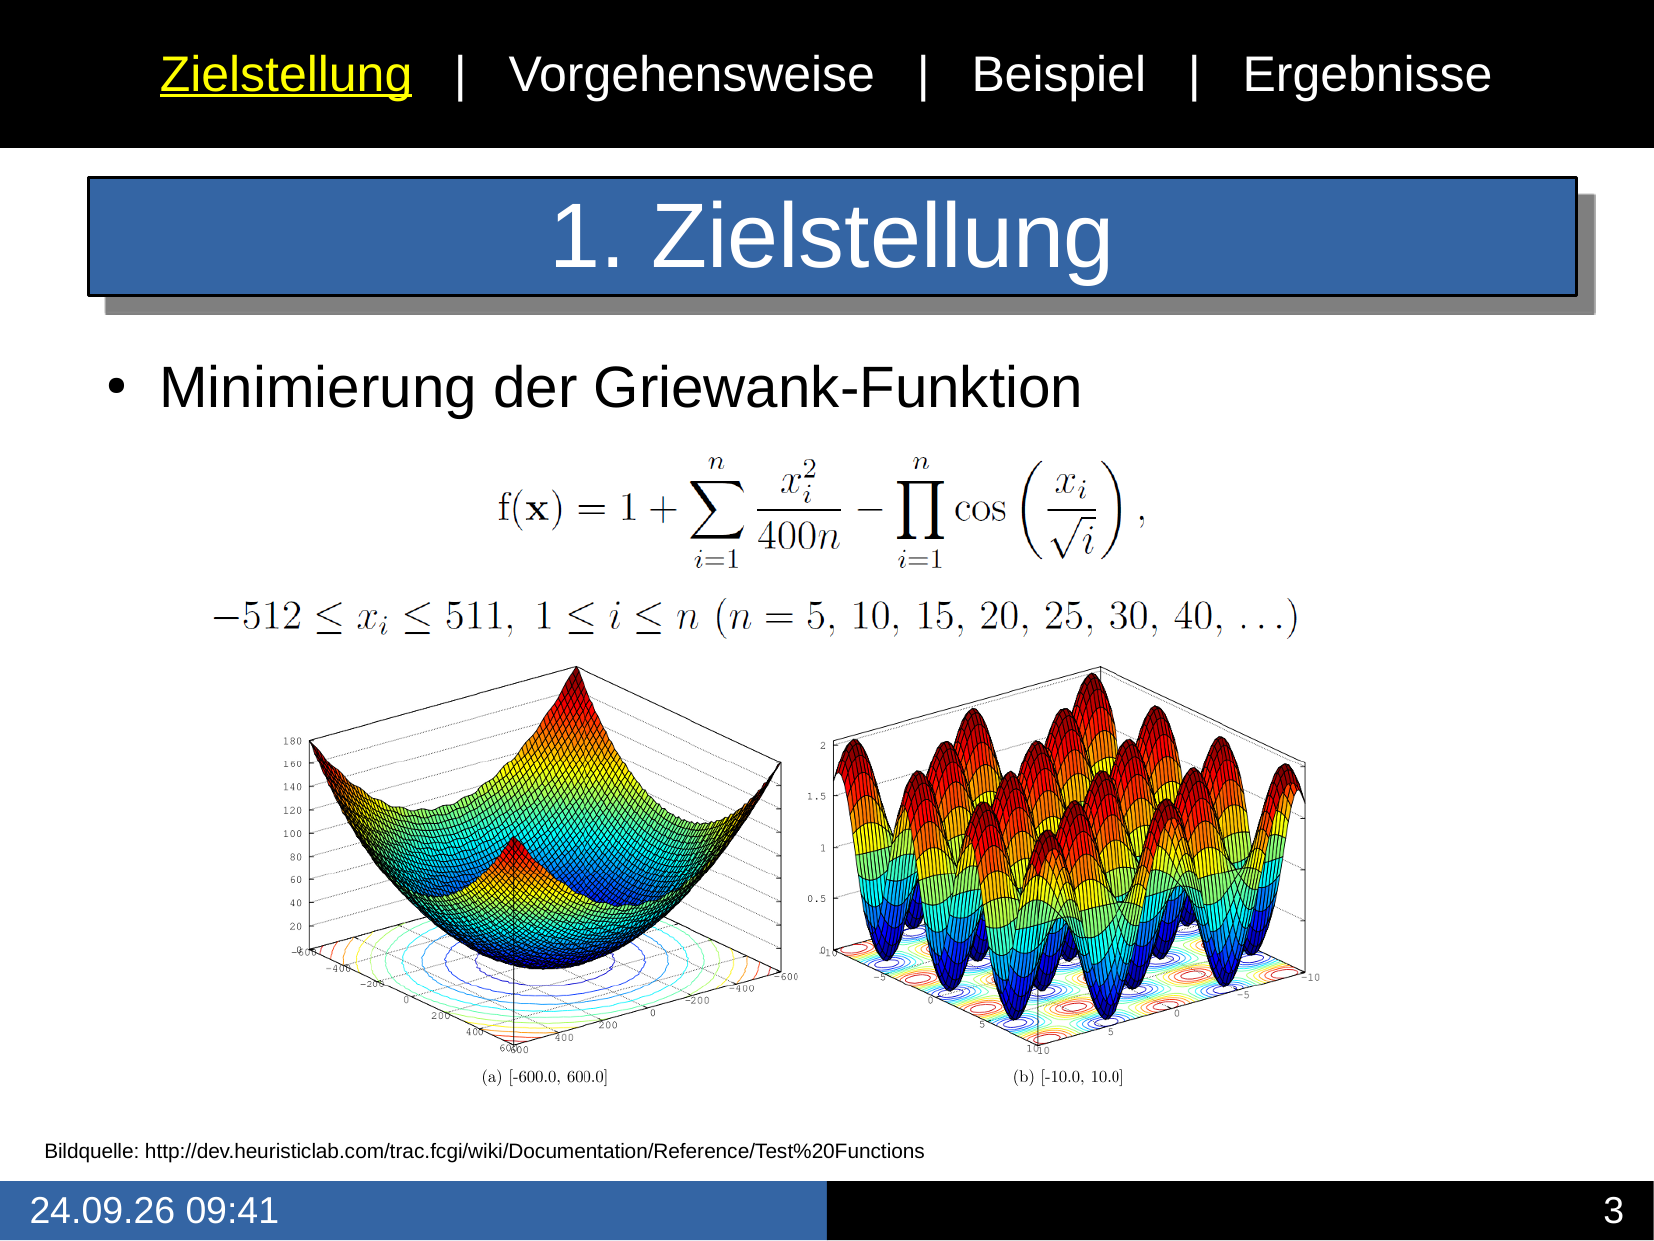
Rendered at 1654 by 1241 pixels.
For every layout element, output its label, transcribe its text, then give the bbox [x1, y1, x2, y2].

text_box Bildquelle: http://dev.heuristiclab.com/trac.fcgi/wiki/Documentation/Reference/Test%20Functions [29, 1122, 1565, 1182]
list Minimierung der Griewank-Funktion [88, 354, 1577, 1015]
text_box Zielstellung | Vorgehensweise | Beispiel | Ergebnisse [0, 0, 1654, 148]
picture [202, 442, 1329, 1098]
title 1. Zielstellung [88, 177, 1577, 296]
